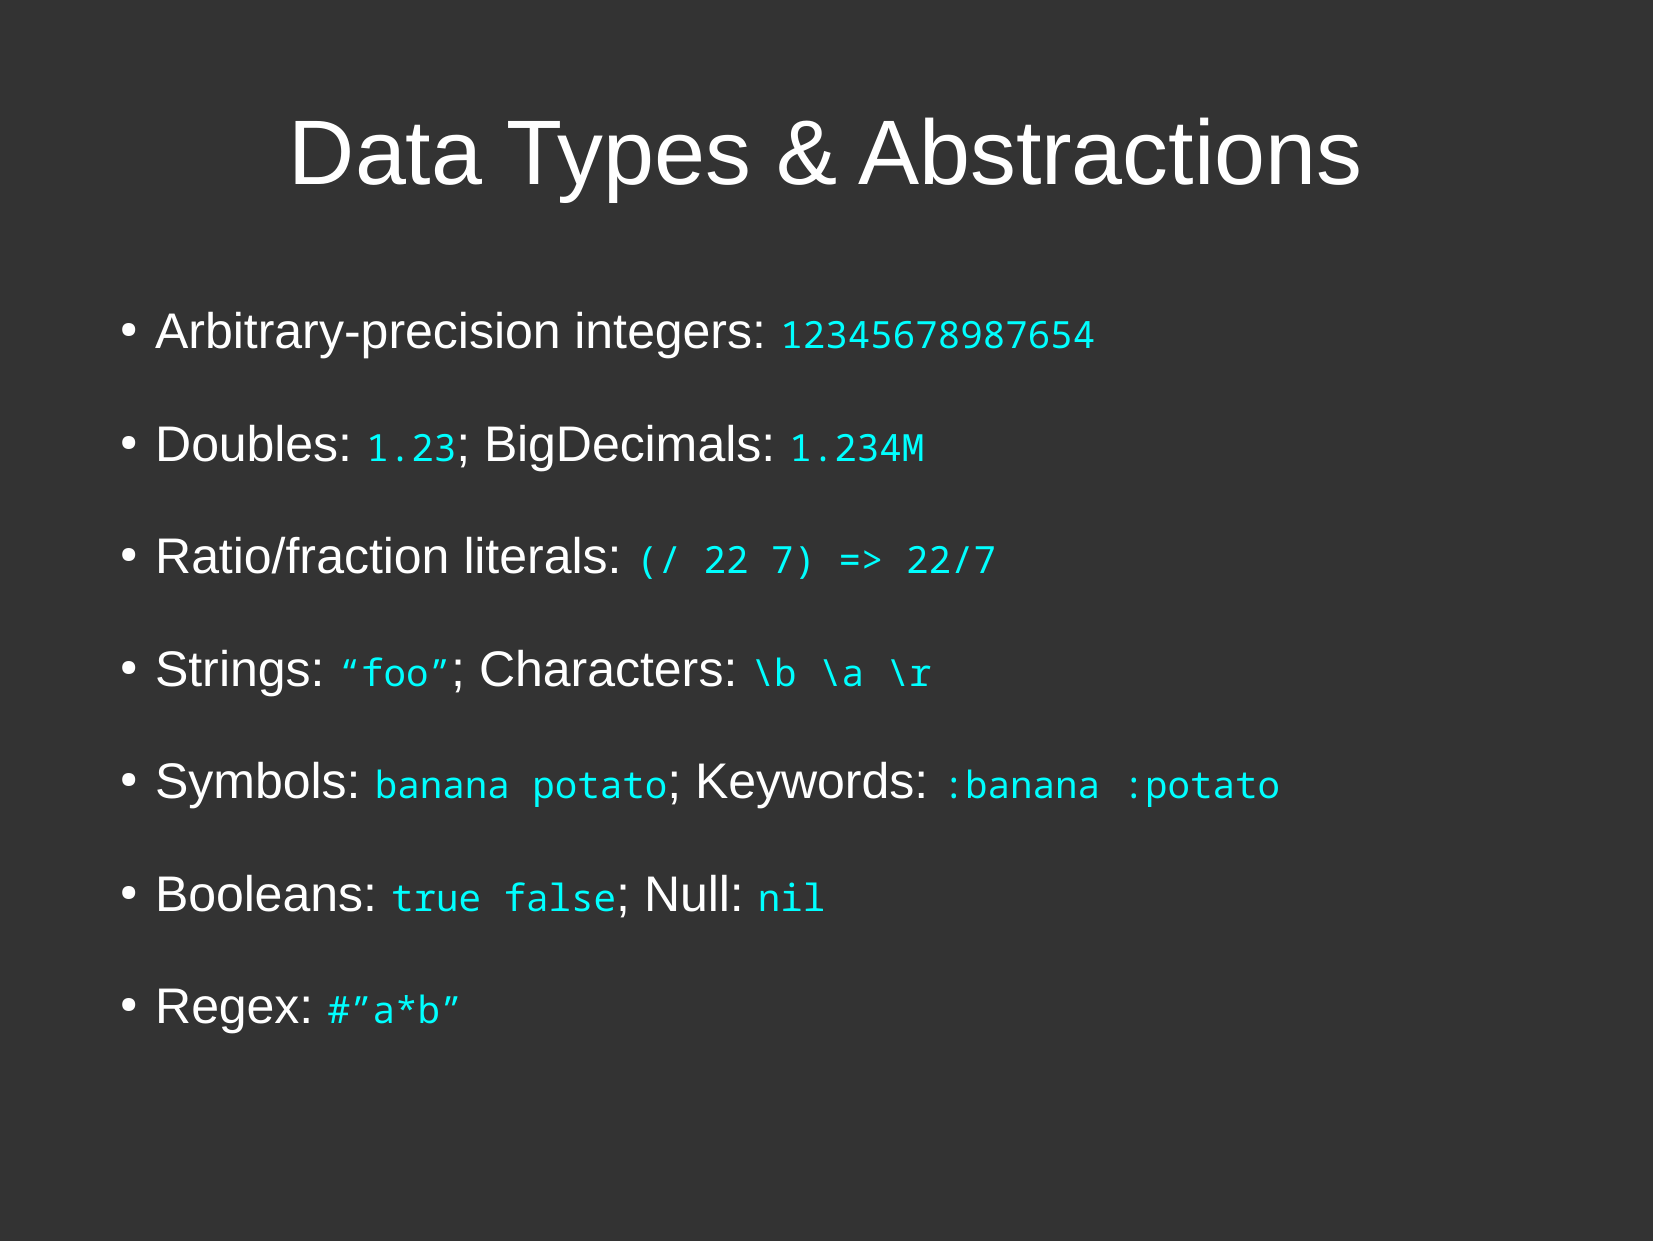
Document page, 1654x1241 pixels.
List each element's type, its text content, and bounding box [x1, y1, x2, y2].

title Data Types & Abstractions [82, 49, 1571, 257]
text_box Arbitrary-precision integers: 12345678987654 Doubles: 1.23; BigDecimals: 1.234M Ratio/fraction literals: (/ 22 7) => 22/7 Strings: “foo”; Characters: \b \a \r Symbols: banana potato; Keywords: :banana :potato Booleans: true false; Null: nil Regex: #”a*b” [105, 240, 1546, 990]
